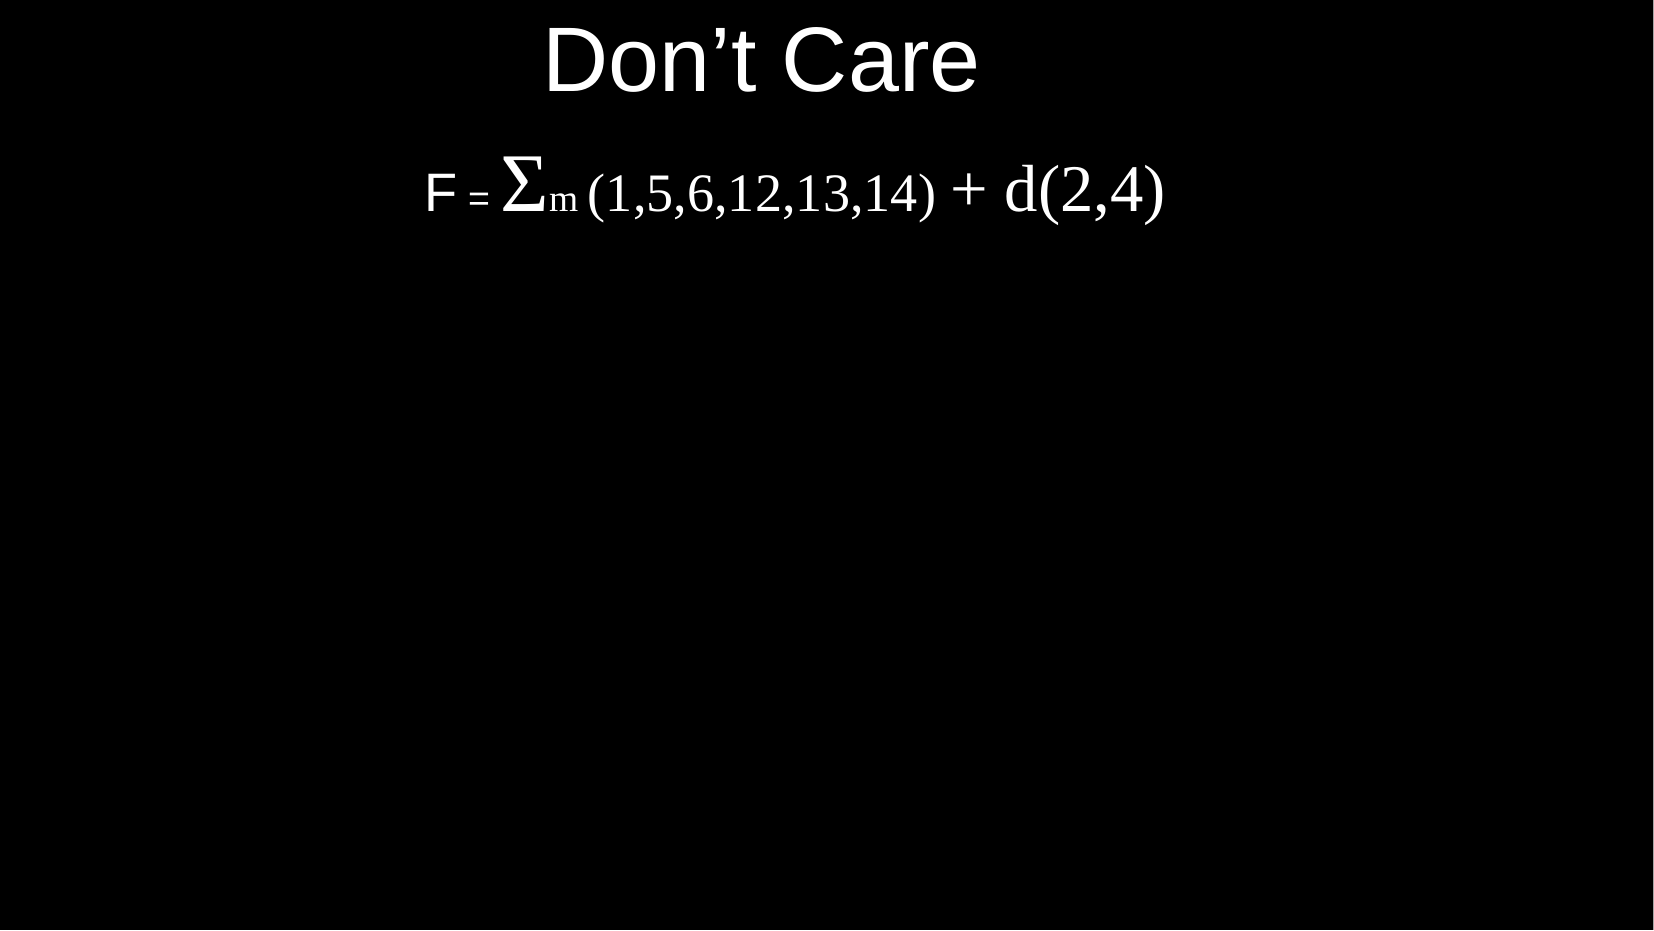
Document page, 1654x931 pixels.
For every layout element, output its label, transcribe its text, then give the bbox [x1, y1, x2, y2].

text_box F = Σm (1,5,6,12,13,14) + d(2,4) [409, 130, 1180, 238]
title Don’t Care [23, 5, 1501, 114]
